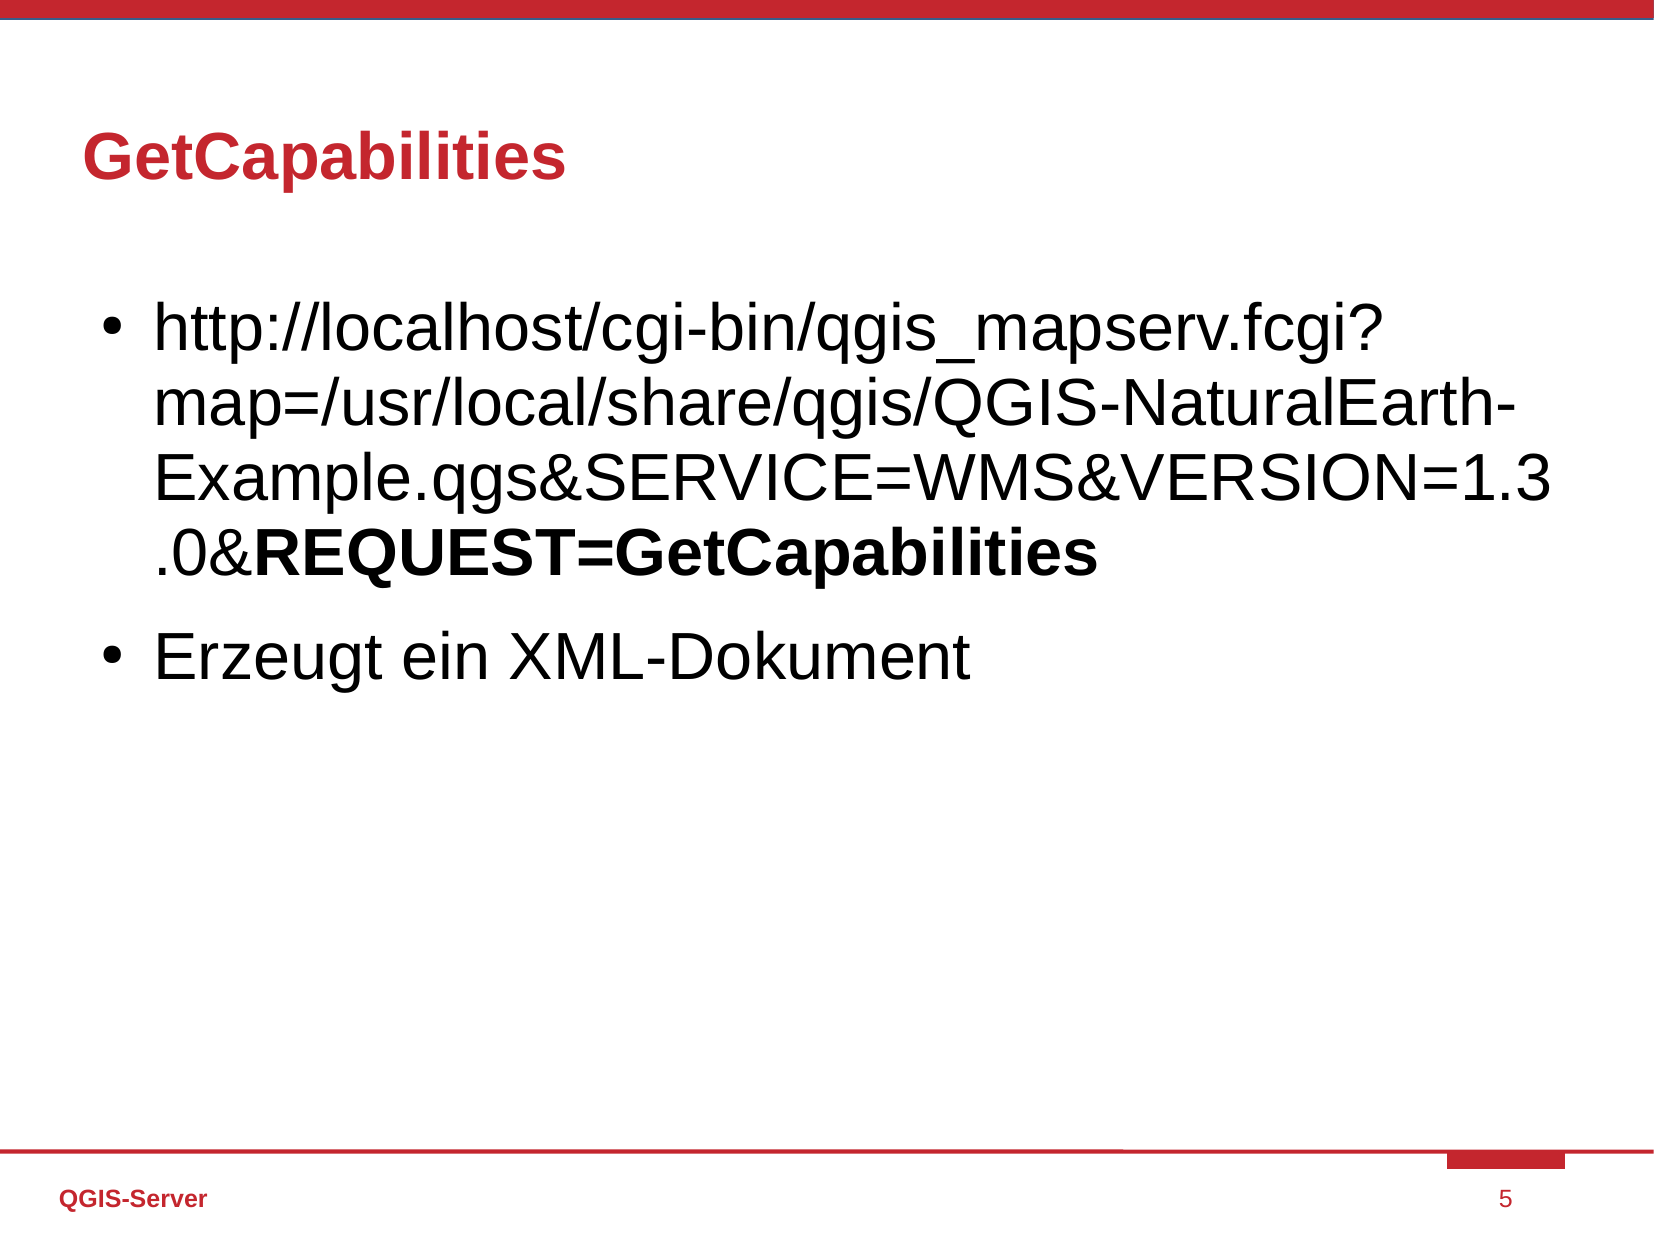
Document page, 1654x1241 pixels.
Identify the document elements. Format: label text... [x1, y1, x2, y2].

text_box <number> [1446, 1182, 1565, 1223]
text_box QGIS-Server [59, 1182, 1241, 1223]
title GetCapabilities [82, 49, 1571, 257]
list http://localhost/cgi-bin/qgis_mapserv.fcgi?map=/usr/local/share/qgis/QGIS-NaturalEarth-Example.qgs&SERVICE=WMS&VERSION=1.3.0&REQUEST=GetCapabilities Erzeugt ein XML-Dokument [82, 290, 1571, 1109]
